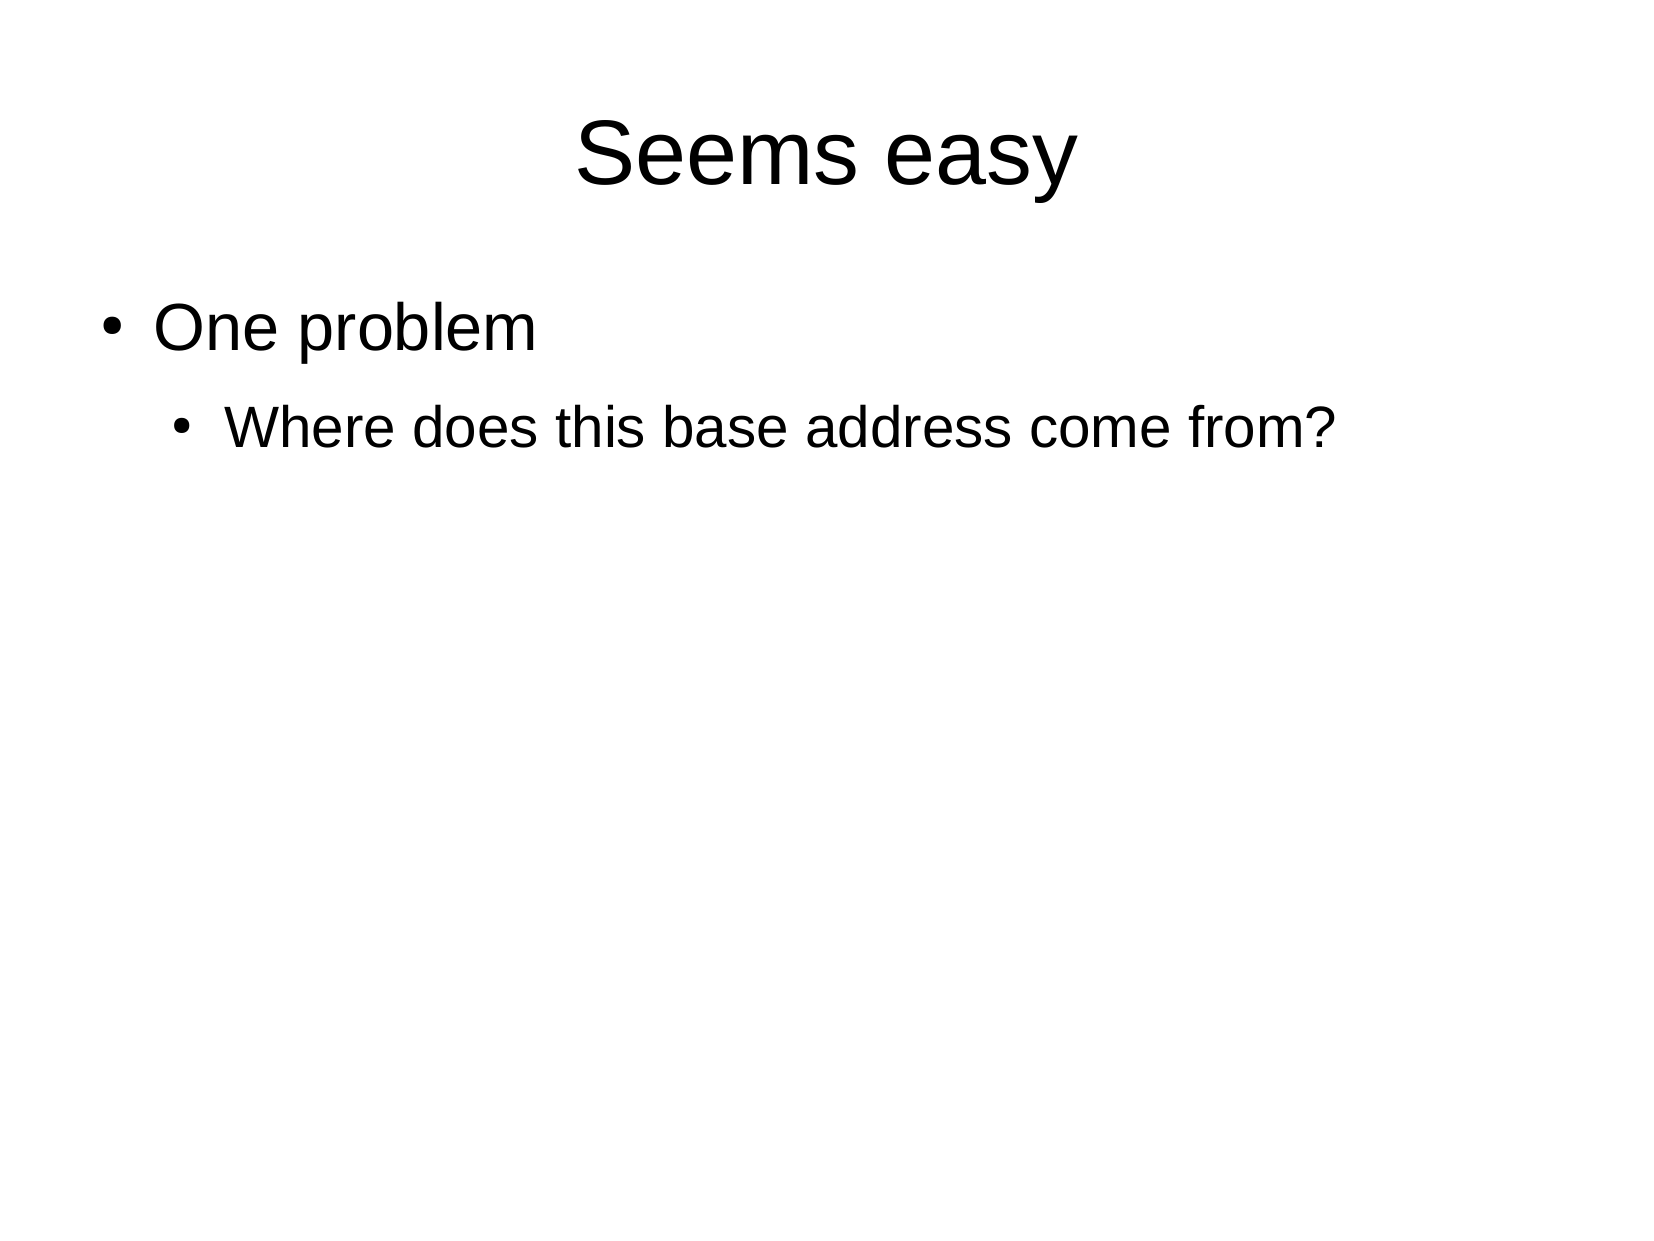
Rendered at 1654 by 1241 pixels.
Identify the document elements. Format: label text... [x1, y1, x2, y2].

list One problem Where does this base address come from? [82, 290, 1571, 1163]
title Seems easy [82, 49, 1571, 257]
